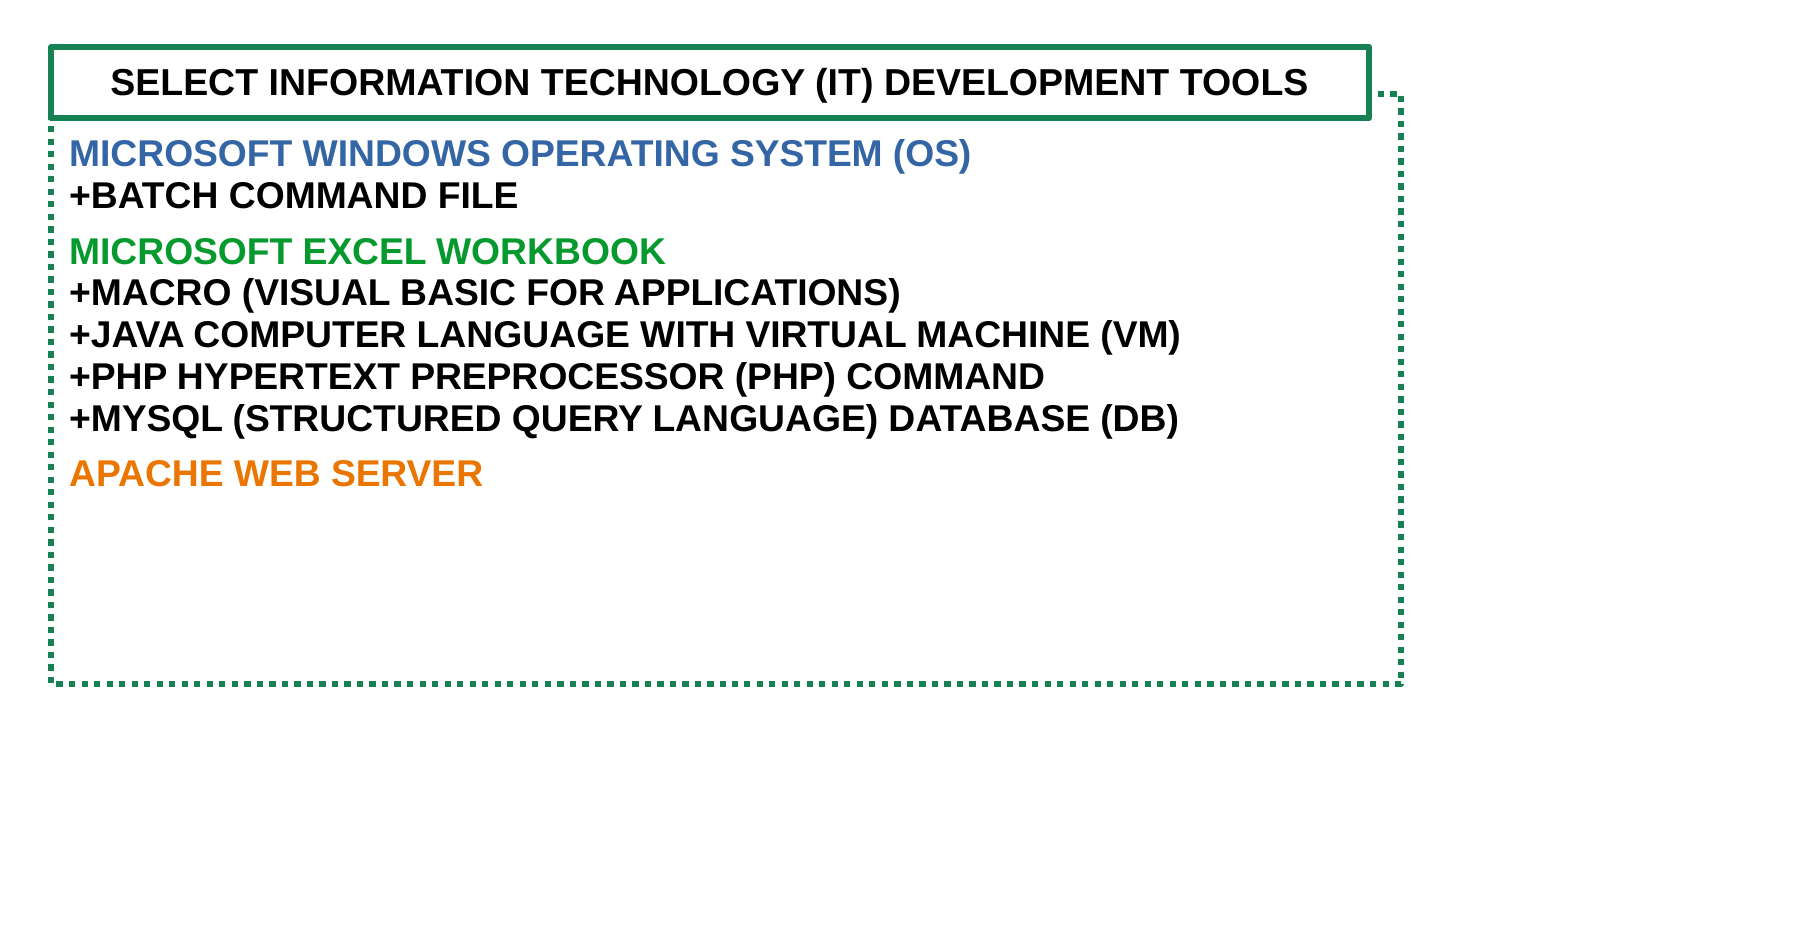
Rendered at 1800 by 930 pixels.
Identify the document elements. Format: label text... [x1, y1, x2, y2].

text_box SELECT INFORMATION TECHNOLOGY (IT) DEVELOPMENT TOOLS [51, 47, 1370, 118]
text_box MICROSOFT WINDOWS OPERATING SYSTEM (OS) +BATCH COMMAND FILE MICROSOFT EXCEL WORKBOOK +MACRO (VISUAL BASIC FOR APPLICATIONS) +JAVA COMPUTER LANGUAGE WITH VIRTUAL MACHINE (VM) +PHP HYPERTEXT PREPROCESSOR (PHP) COMMAND +MYSQL (STRUCTURED QUERY LANGUAGE) DATABASE (DB) APACHE WEB SERVER [51, 94, 1402, 685]
